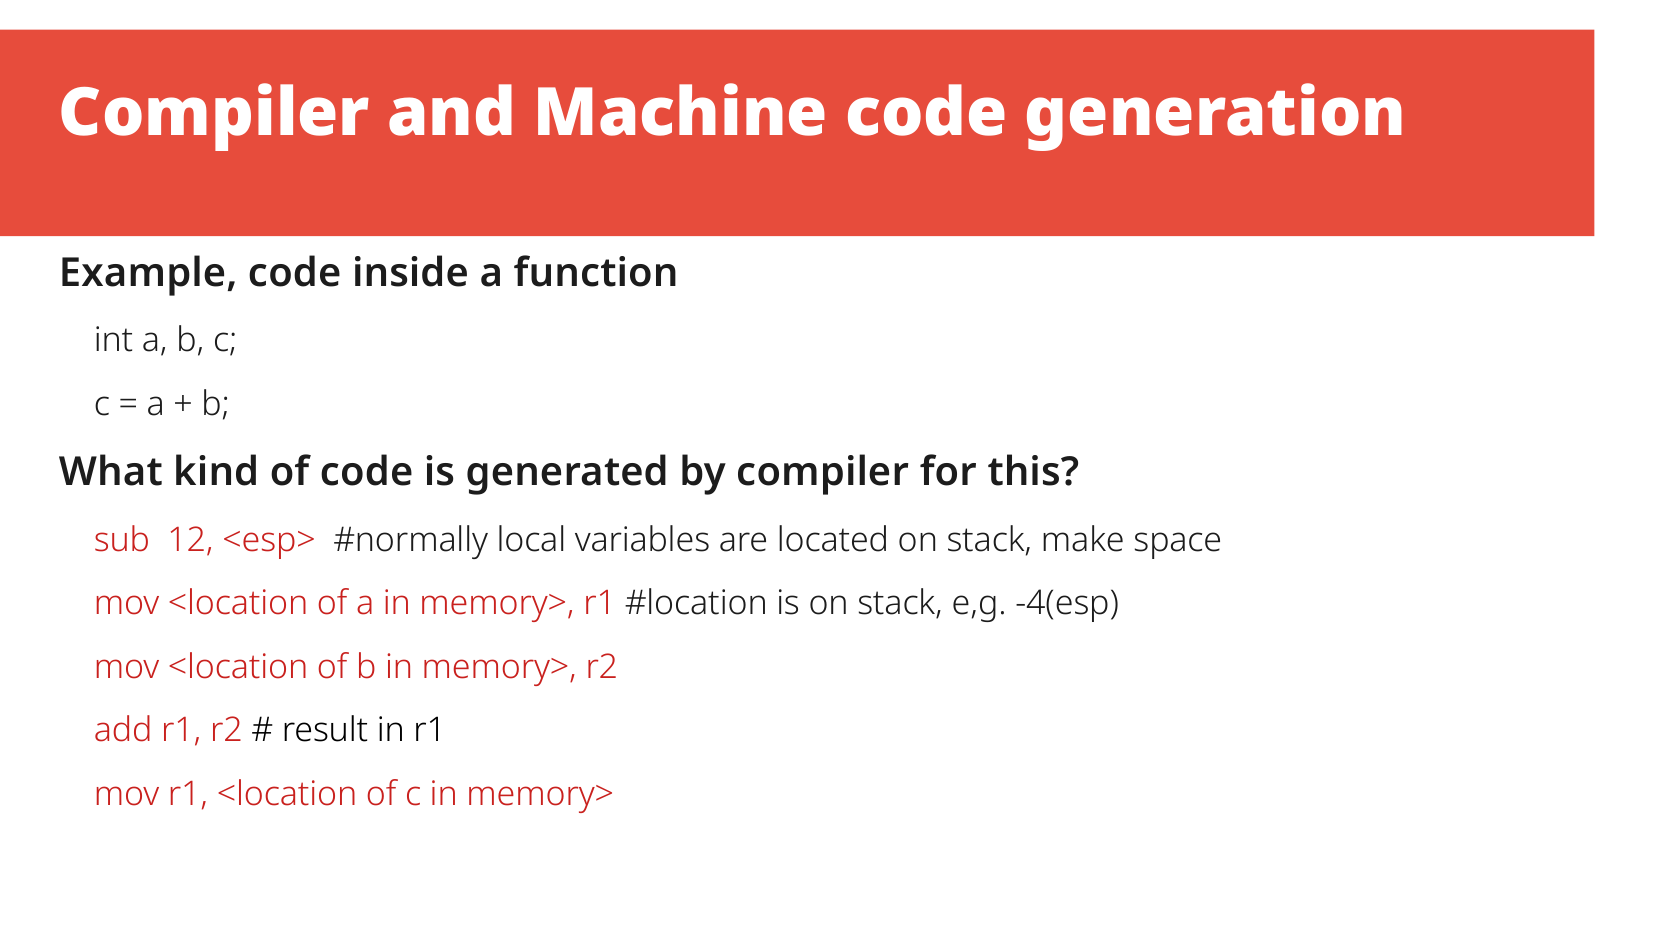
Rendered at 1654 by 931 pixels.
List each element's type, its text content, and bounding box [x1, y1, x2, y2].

title Compiler and Machine code generation [59, 44, 1595, 156]
list Example, code inside a function int a, b, c; c = a + b; What kind of code is generated by compiler for this? sub 12, <esp> #normally local variables are located on stack, make space mov <location of a in memory>, r1 #location is on stack, e,g. -4(esp) mov <location of b in memory>, r2 add r1, r2 # result in r1 mov r1, <location of c in memory> [59, 243, 1565, 820]
